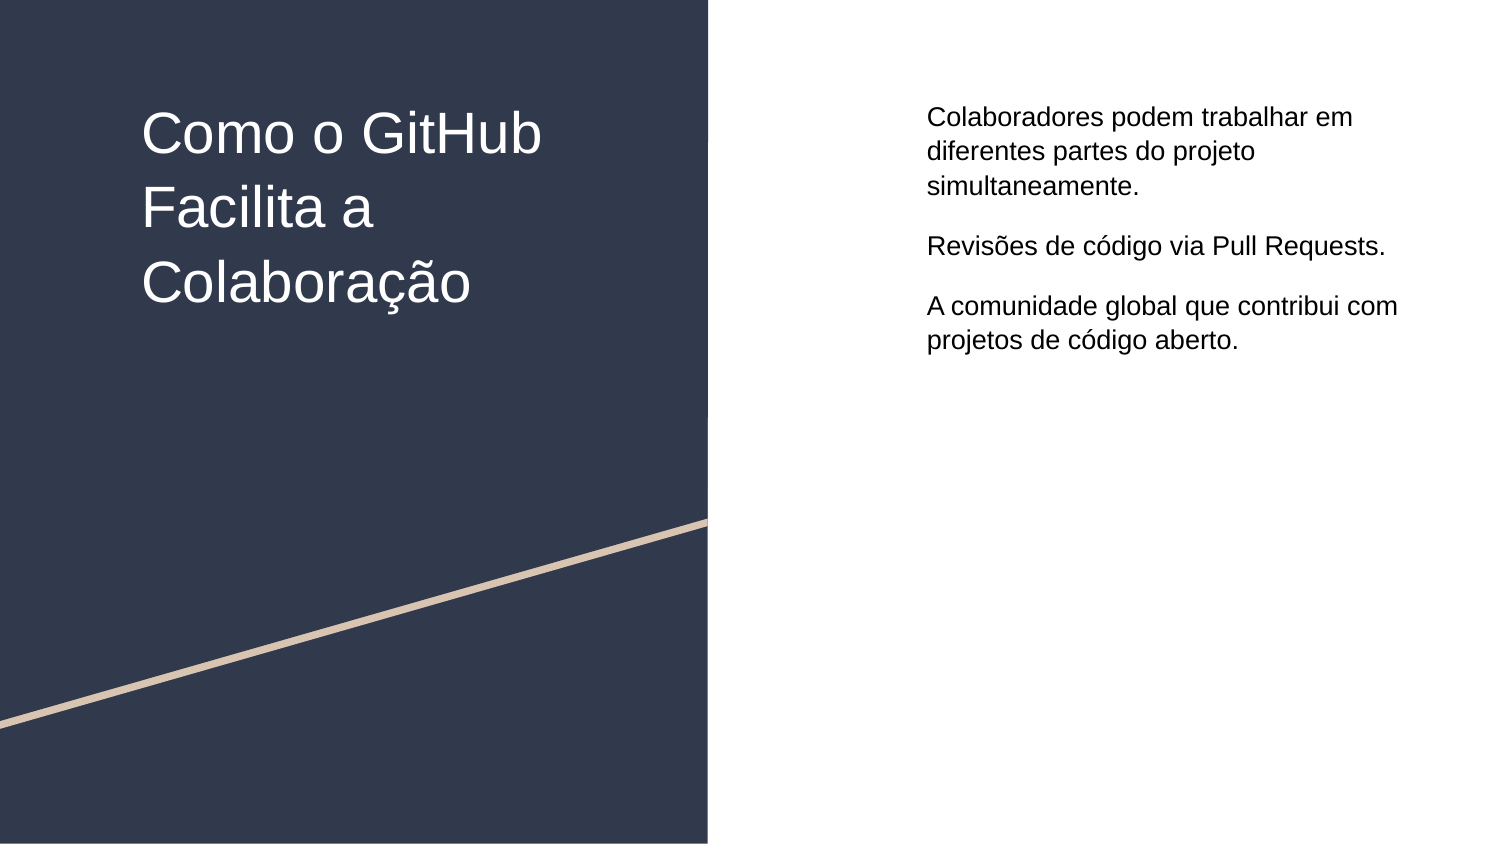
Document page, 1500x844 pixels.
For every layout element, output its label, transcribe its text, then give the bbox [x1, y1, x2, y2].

title Como o GitHub Facilita a Colaboração [51, 75, 660, 488]
list Colaboradores podem trabalhar em diferentes partes do projeto simultaneamente. Revisões de código via Pull Requests. A comunidade global que contribui com projetos de código aberto. [761, 82, 1446, 755]
